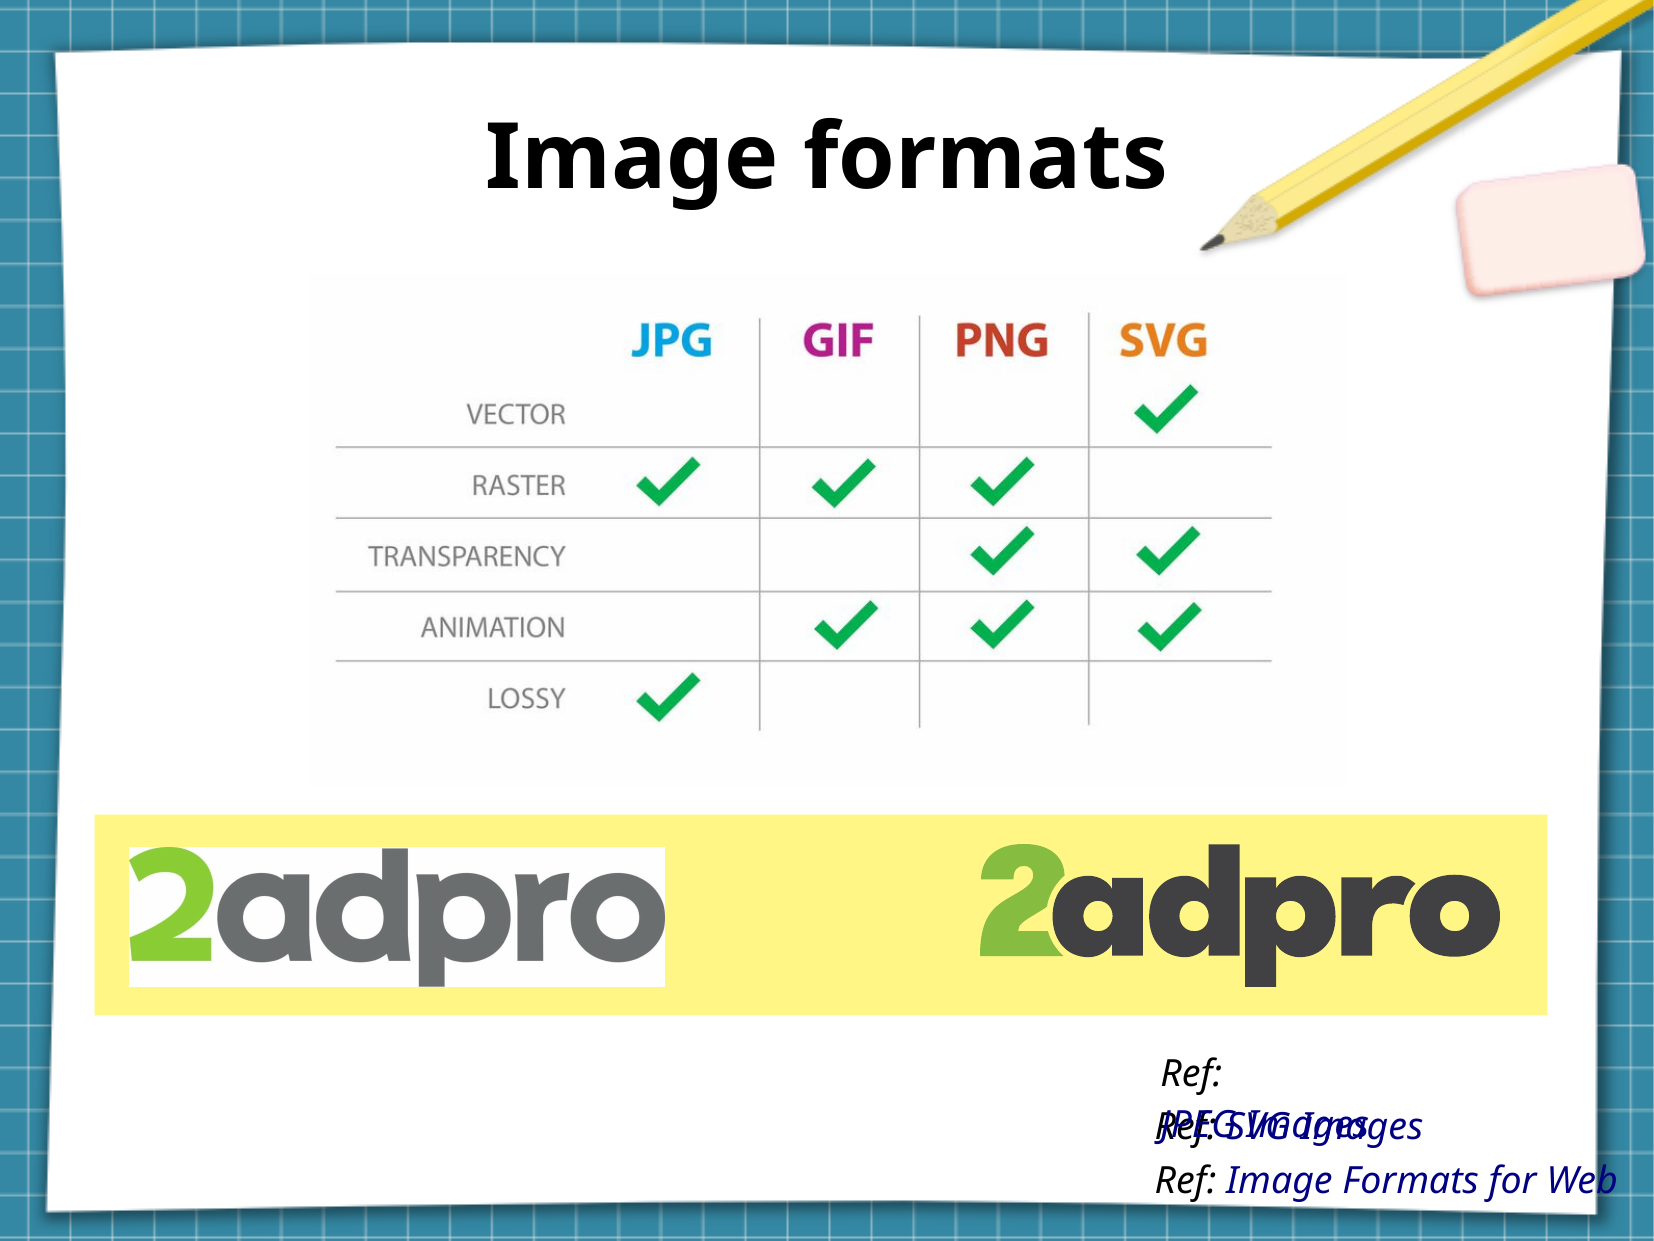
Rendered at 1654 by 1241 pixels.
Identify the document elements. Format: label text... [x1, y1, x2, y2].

text_box Ref: SVG Images [1139, 1092, 1419, 1145]
text_box Ref: JPEG Images [1145, 1039, 1439, 1092]
text_box Ref: Image Formats for Web [1139, 1145, 1648, 1216]
text_box [94, 814, 1548, 1016]
picture [0, 0, 1654, 1241]
title Image formats [82, 49, 1571, 257]
